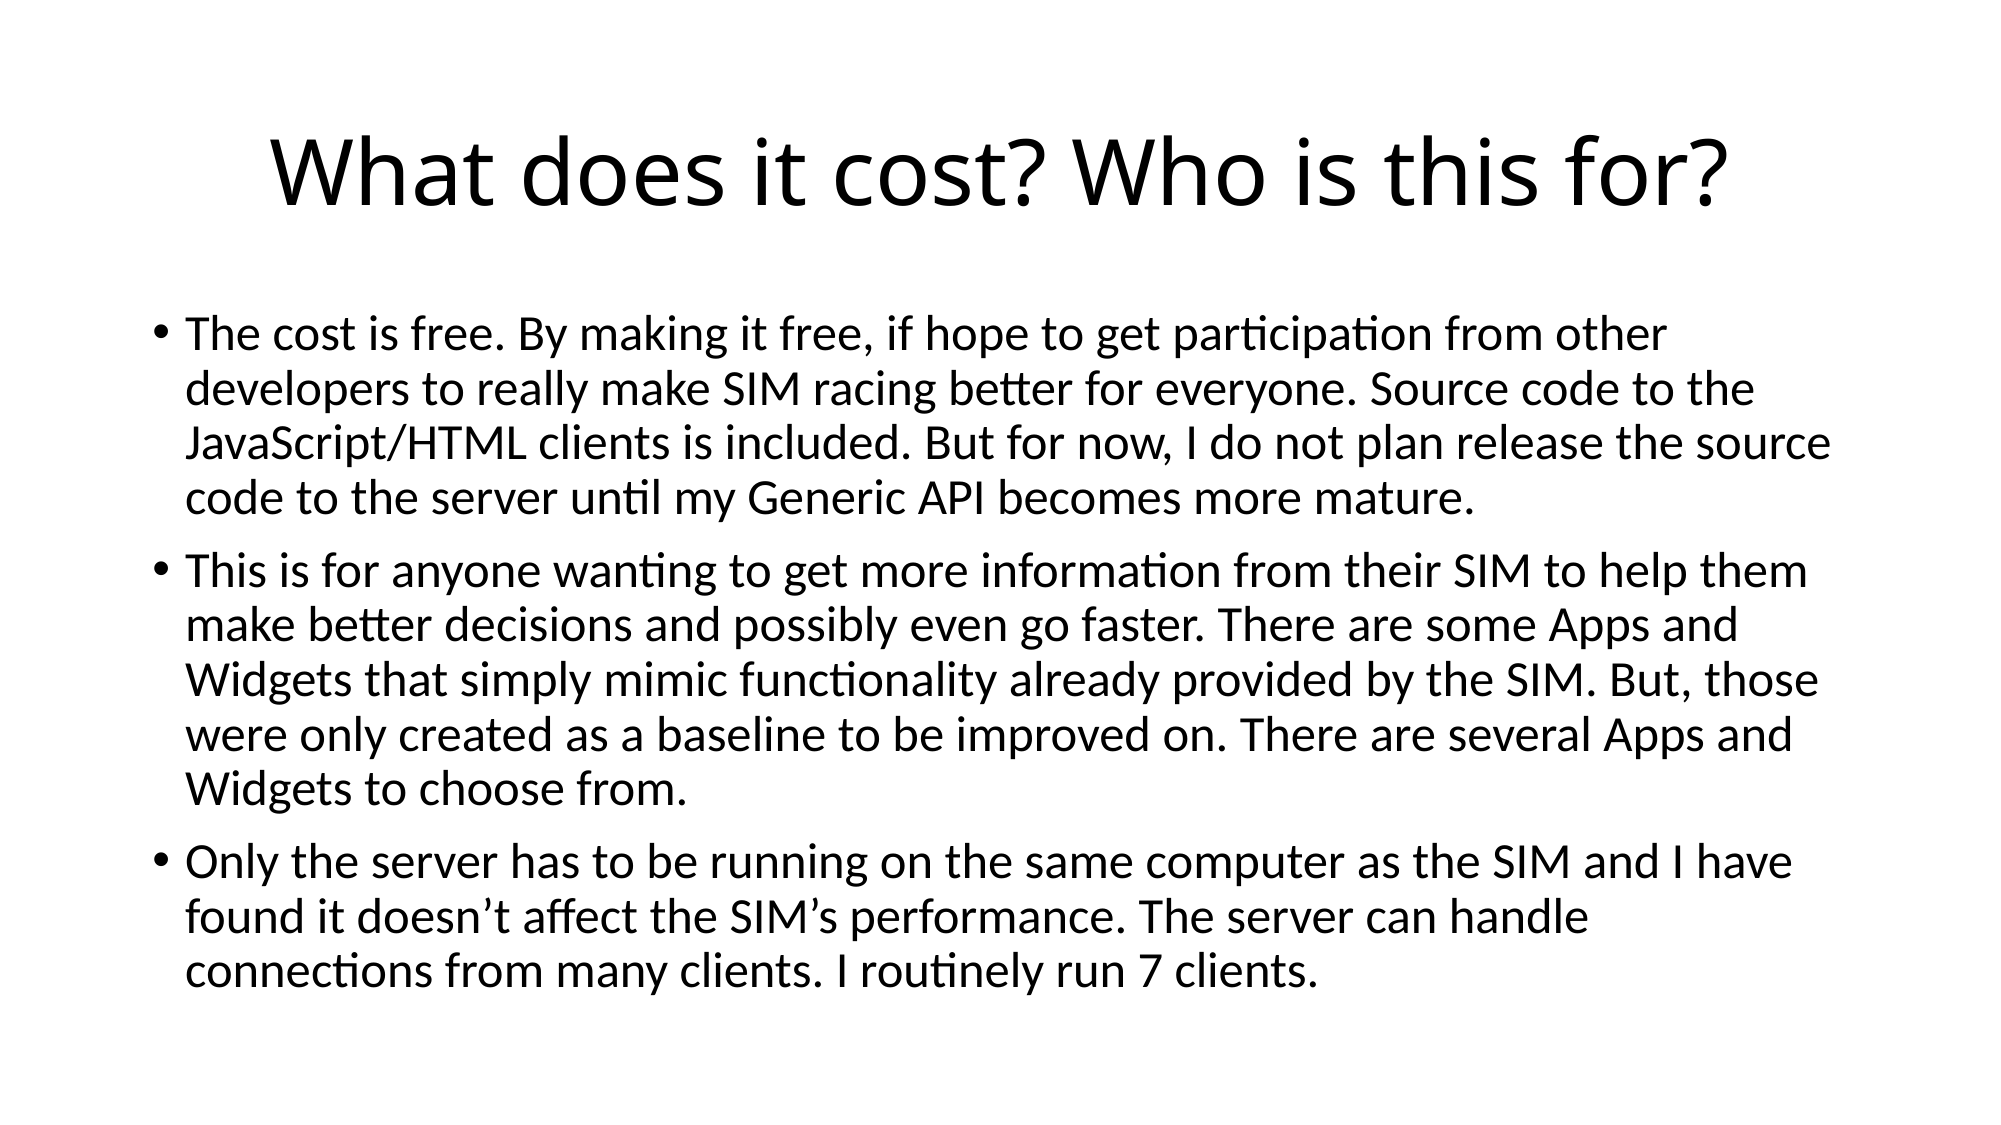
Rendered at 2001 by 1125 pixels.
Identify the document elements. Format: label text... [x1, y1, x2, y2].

title What does it cost? Who is this for? [137, 59, 1863, 278]
list The cost is free. By making it free, if hope to get participation from other developers to really make SIM racing better for everyone. Source code to the JavaScript/HTML clients is included. But for now, I do not plan release the source code to the server until my Generic API becomes more mature. This is for anyone wanting to get more information from their SIM to help them make better decisions and possibly even go faster. There are some Apps and Widgets that simply mimic functionality already provided by the SIM. But, those were only created as a baseline to be improved on. There are several Apps and Widgets to choose from. Only the server has to be running on the same computer as the SIM and I have found it doesn’t affect the SIM’s performance. The server can handle connections from many clients. I routinely run 7 clients. [137, 299, 1863, 1014]
